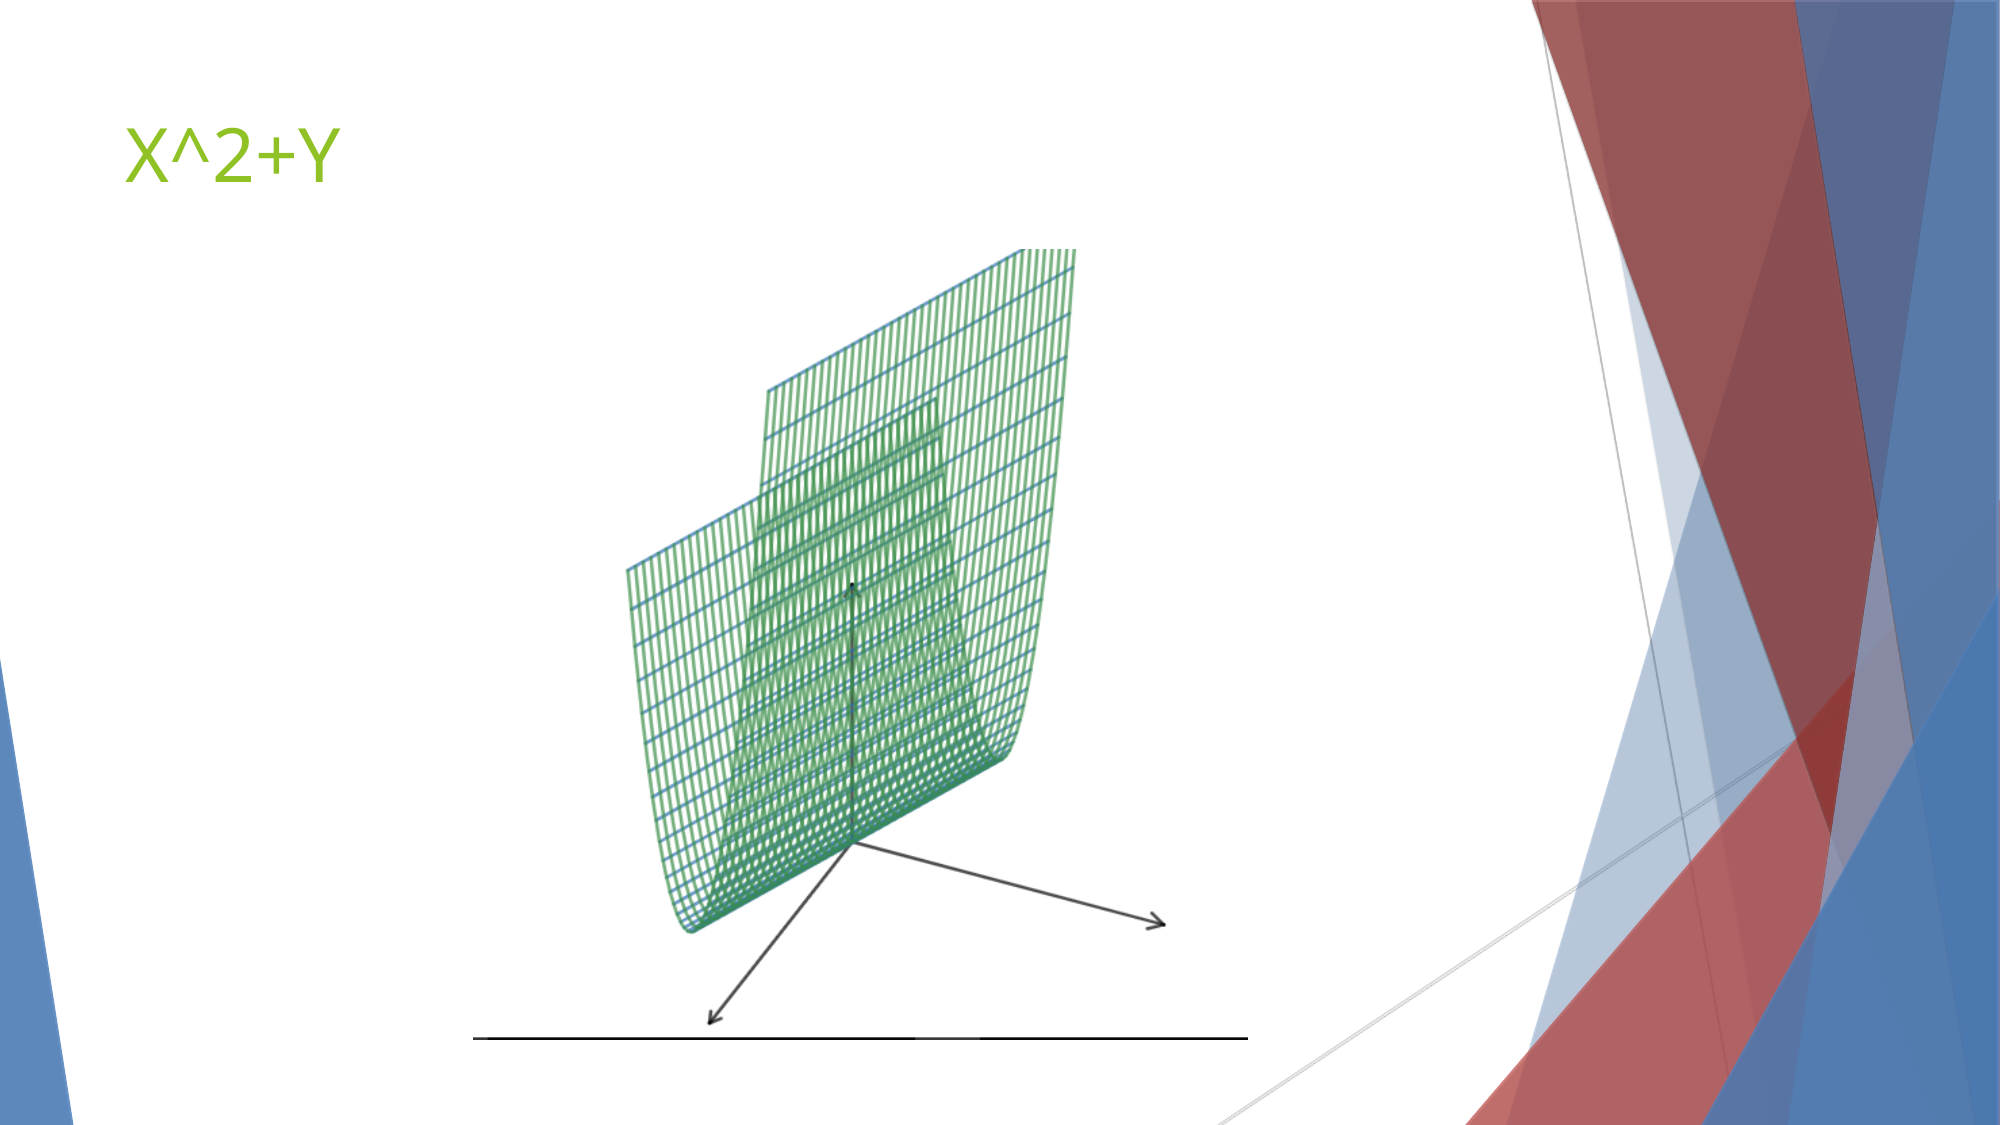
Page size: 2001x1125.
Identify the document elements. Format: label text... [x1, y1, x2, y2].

picture [473, 249, 1248, 1040]
text_box X^2+Y [111, 99, 1522, 317]
